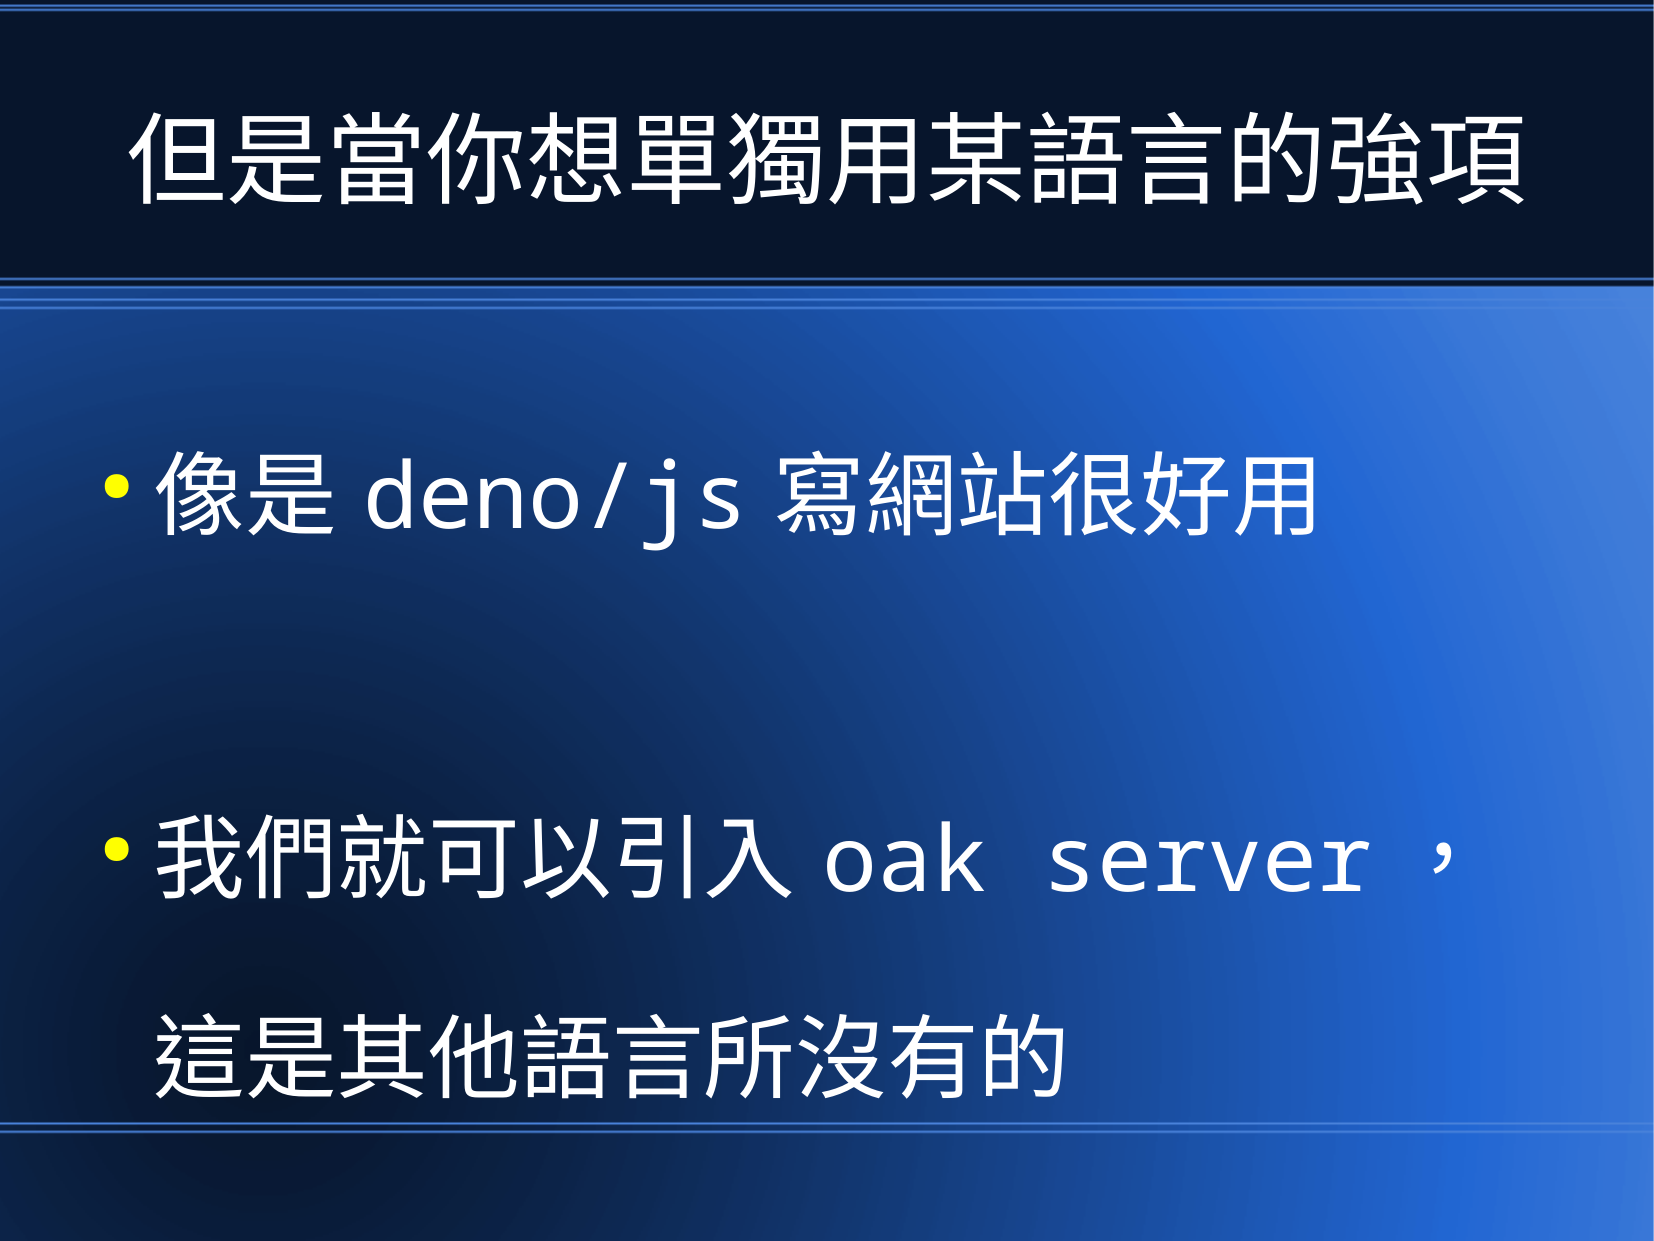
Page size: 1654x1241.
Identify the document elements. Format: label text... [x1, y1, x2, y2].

title 但是當你想單獨用某語言的強項 [82, 49, 1571, 257]
list 像是deno/js寫網站很好用 我們就可以引入oak server，這是其他語言所沒有的 [82, 355, 1571, 1241]
picture [0, 0, 1654, 1241]
